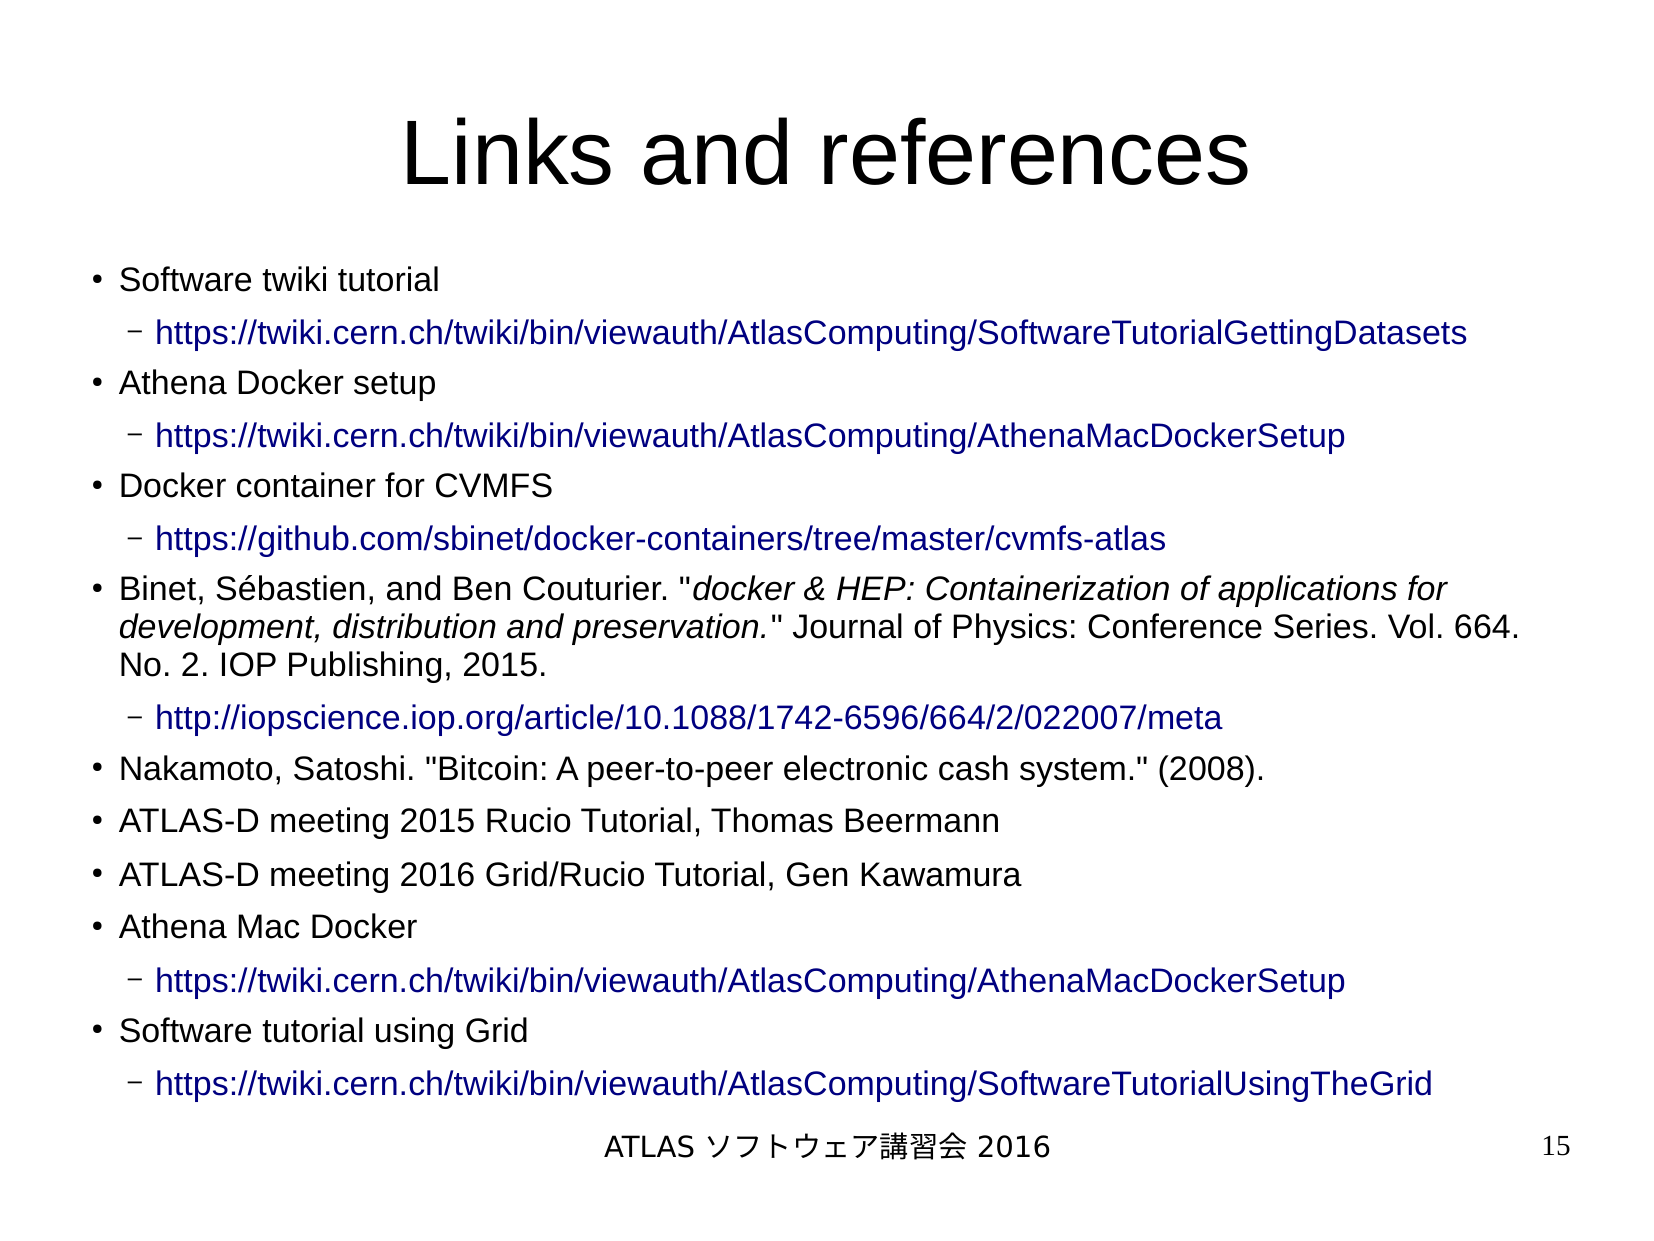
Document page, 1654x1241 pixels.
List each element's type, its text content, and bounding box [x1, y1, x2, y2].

title Links and references [82, 49, 1571, 257]
list Software twiki tutorial https://twiki.cern.ch/twiki/bin/viewauth/AtlasComputing/SoftwareTutorialGettingDatasets Athena Docker setup https://twiki.cern.ch/twiki/bin/viewauth/AtlasComputing/AthenaMacDockerSetup Docker container for CVMFS https://github.com/sbinet/docker-containers/tree/master/cvmfs-atlas Binet, Sébastien, and Ben Couturier. "docker & HEP: Containerization of applications for development, distribution and preservation." Journal of Physics: Conference Series. Vol. 664. No. 2. IOP Publishing, 2015. http://iopscience.iop.org/article/10.1088/1742-6596/664/2/022007/meta Nakamoto, Satoshi. "Bitcoin: A peer-to-peer electronic cash system." (2008). ATLAS-D meeting 2015 Rucio Tutorial, Thomas Beermann ATLAS-D meeting 2016 Grid/Rucio Tutorial, Gen Kawamura Athena Mac Docker https://twiki.cern.ch/twiki/bin/viewauth/AtlasComputing/AthenaMacDockerSetup Software tutorial using Grid https://twiki.cern.ch/twiki/bin/viewauth/AtlasComputing/SoftwareTutorialUsingTheGrid [82, 260, 1571, 1111]
